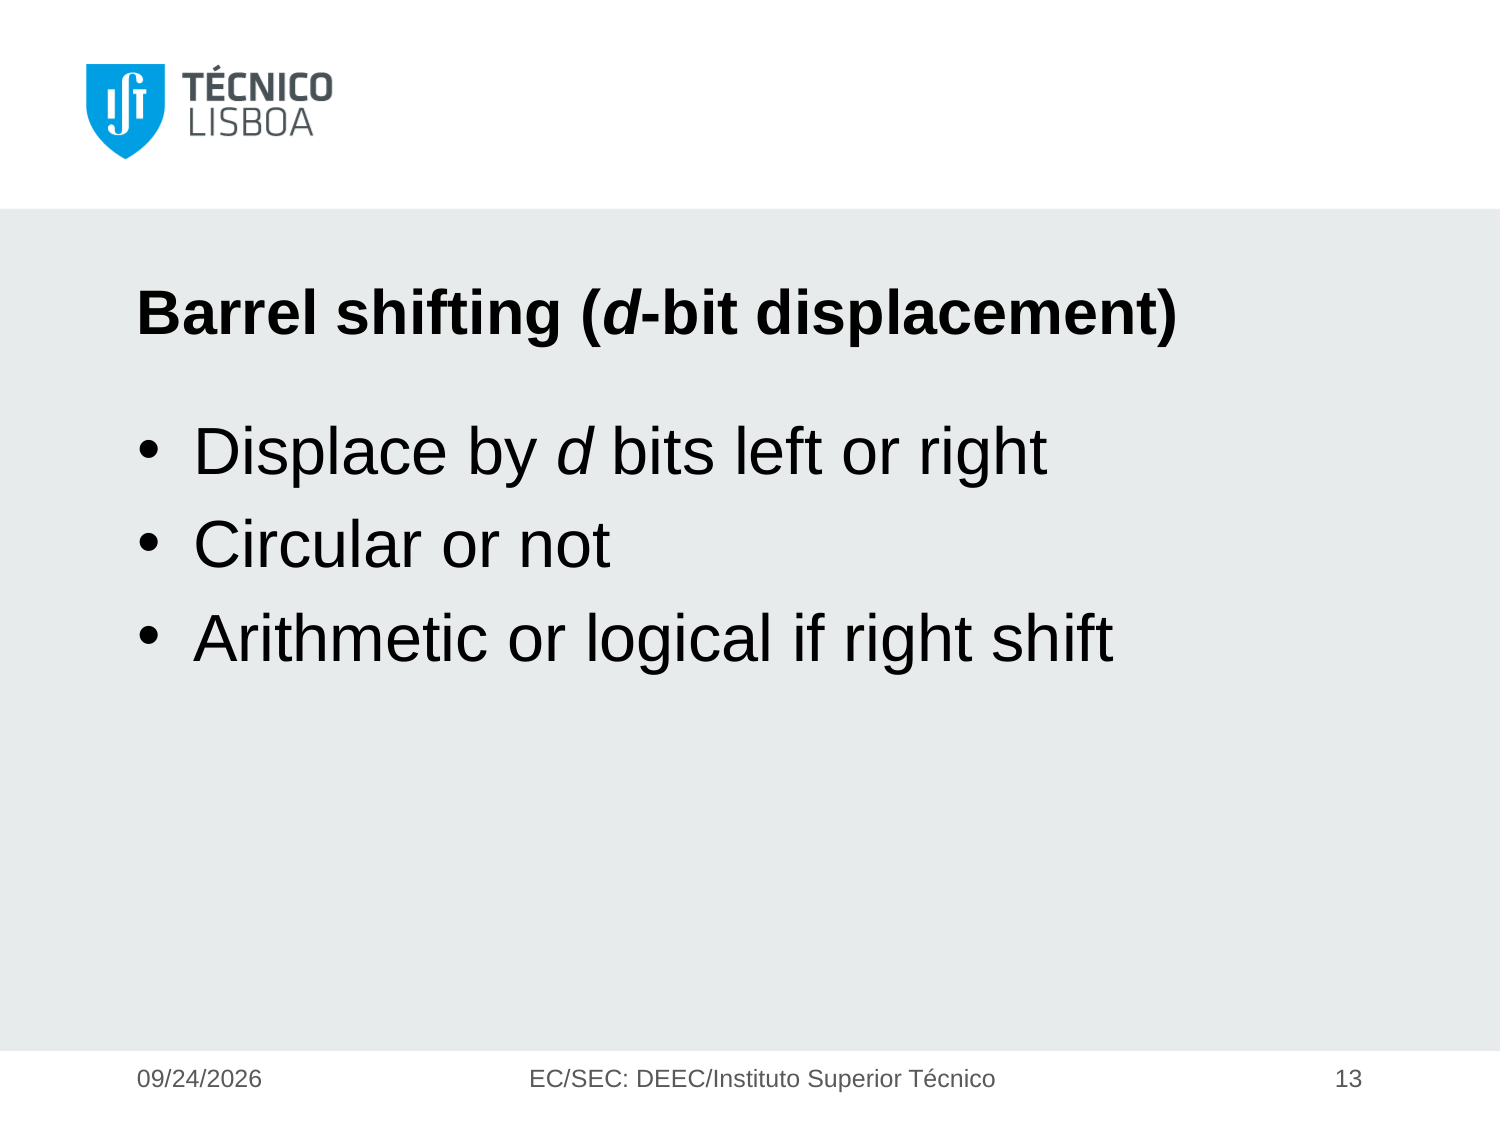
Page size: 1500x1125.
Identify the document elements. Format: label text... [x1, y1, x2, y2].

picture [0, 0, 1500, 1125]
slide_number <number> [1077, 1052, 1378, 1103]
footer EC/SEC: DEEC/Instituto Superior Técnico [512, 1052, 1021, 1103]
title Barrel shifting (d-bit displacement) [121, 237, 1378, 381]
list Displace by d bits left or right Circular or not Arithmetic or logical if right shift [121, 400, 1378, 1005]
slide_number 11/24/2020 [121, 1052, 425, 1103]
